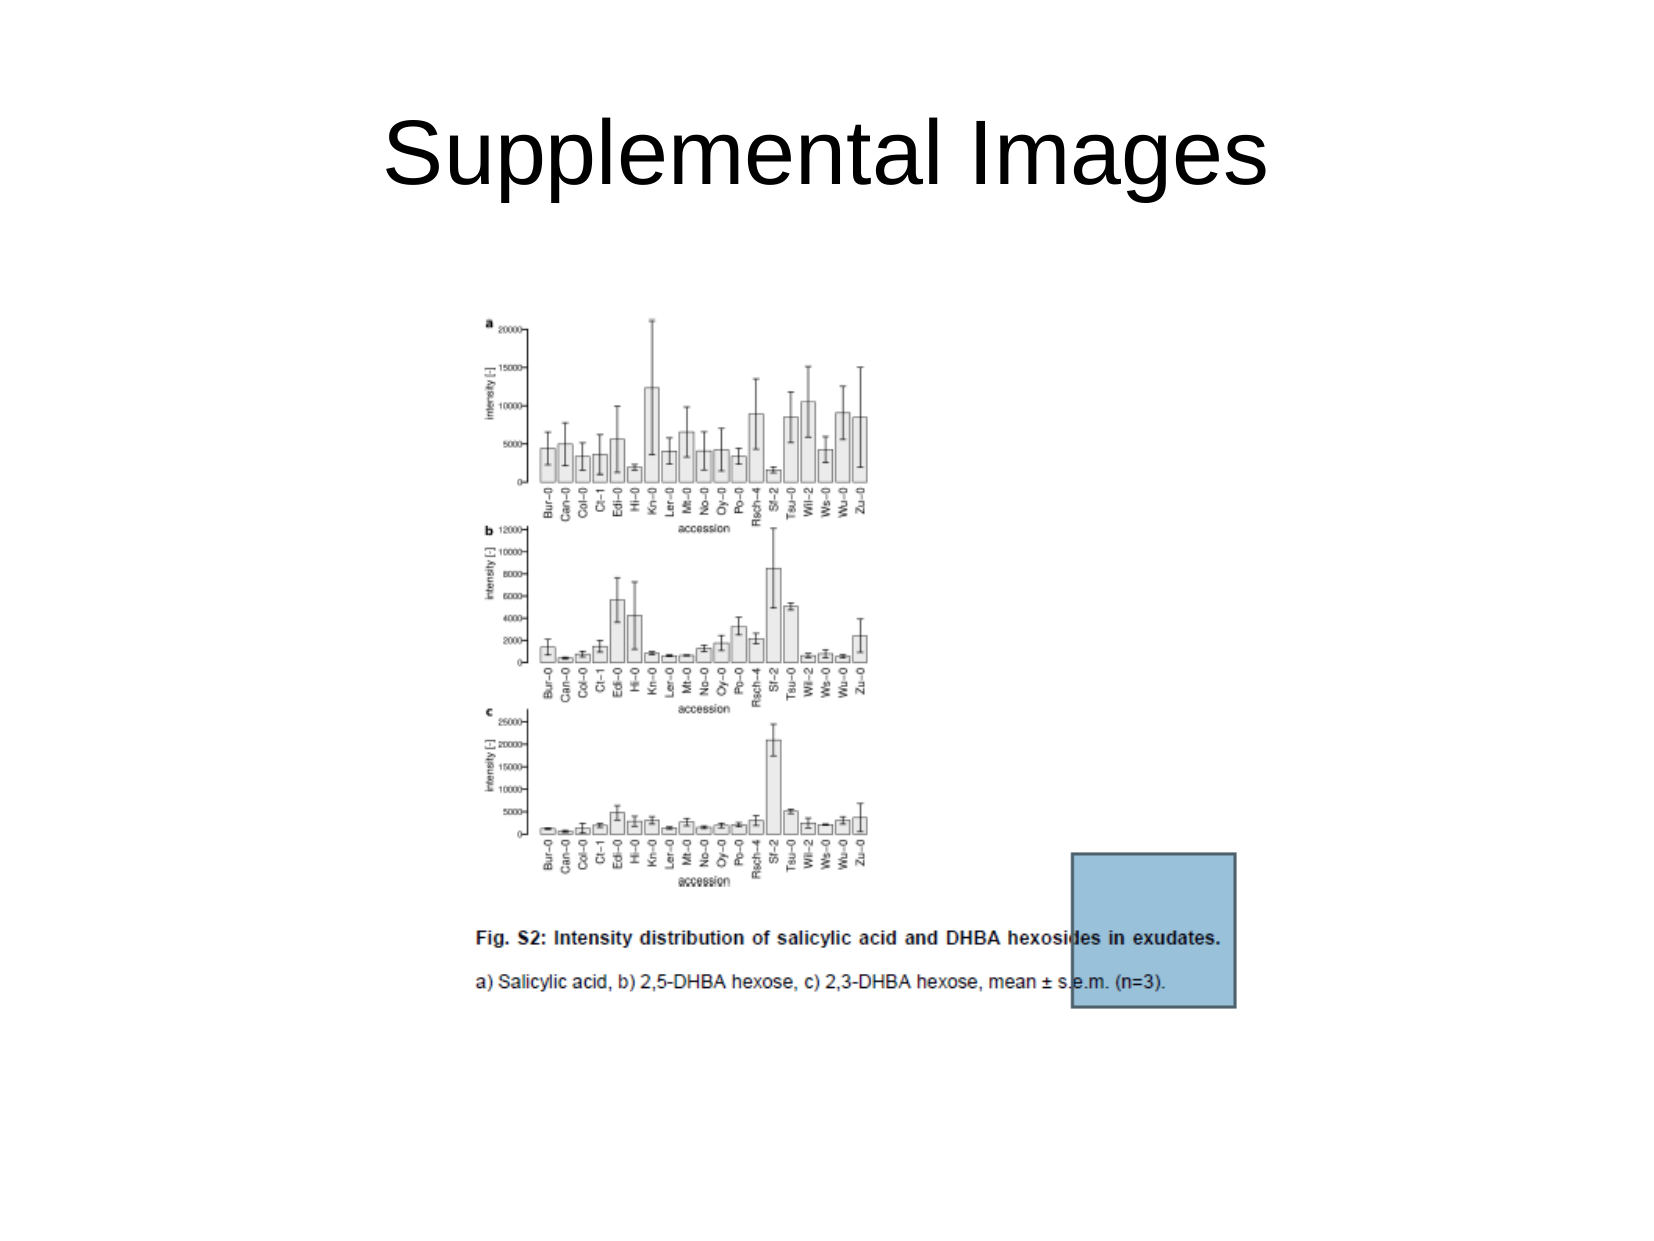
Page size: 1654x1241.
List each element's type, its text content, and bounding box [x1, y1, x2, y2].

title Supplemental Images [82, 49, 1571, 257]
picture [452, 290, 1276, 1073]
